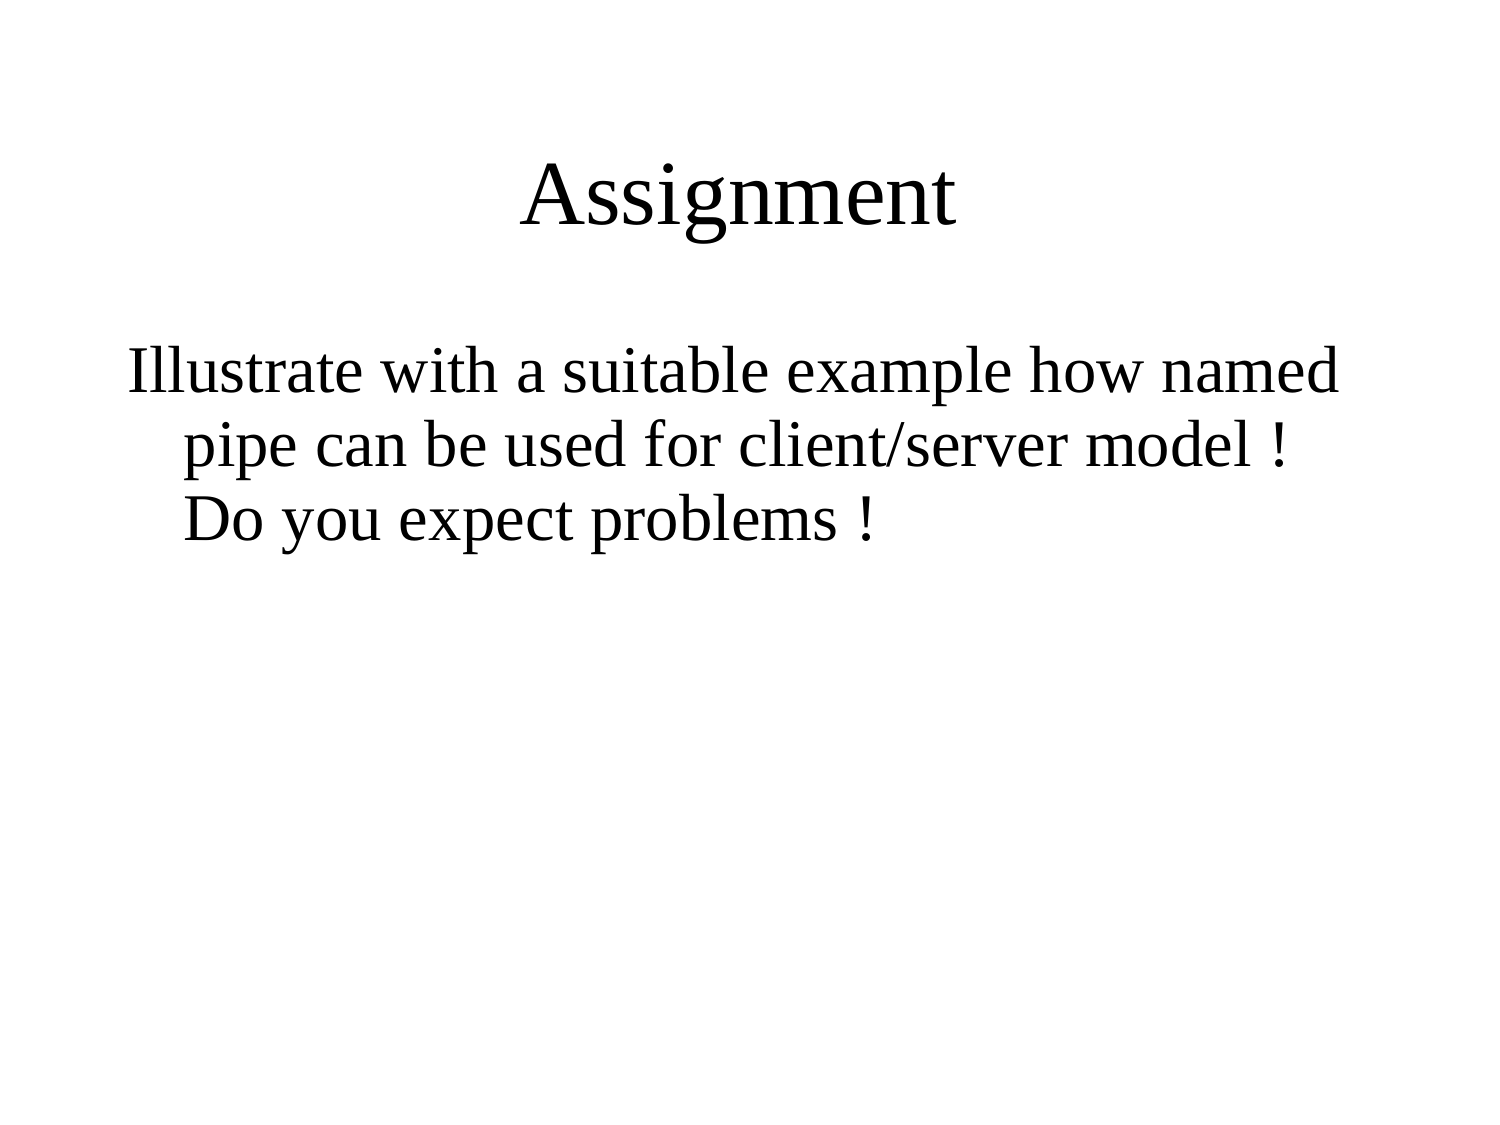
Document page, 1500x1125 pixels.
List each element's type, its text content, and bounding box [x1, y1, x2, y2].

title Assignment [112, 99, 1388, 288]
list Illustrate with a suitable example how named pipe can be used for client/server model ! Do you expect problems ! [112, 324, 1388, 1001]
